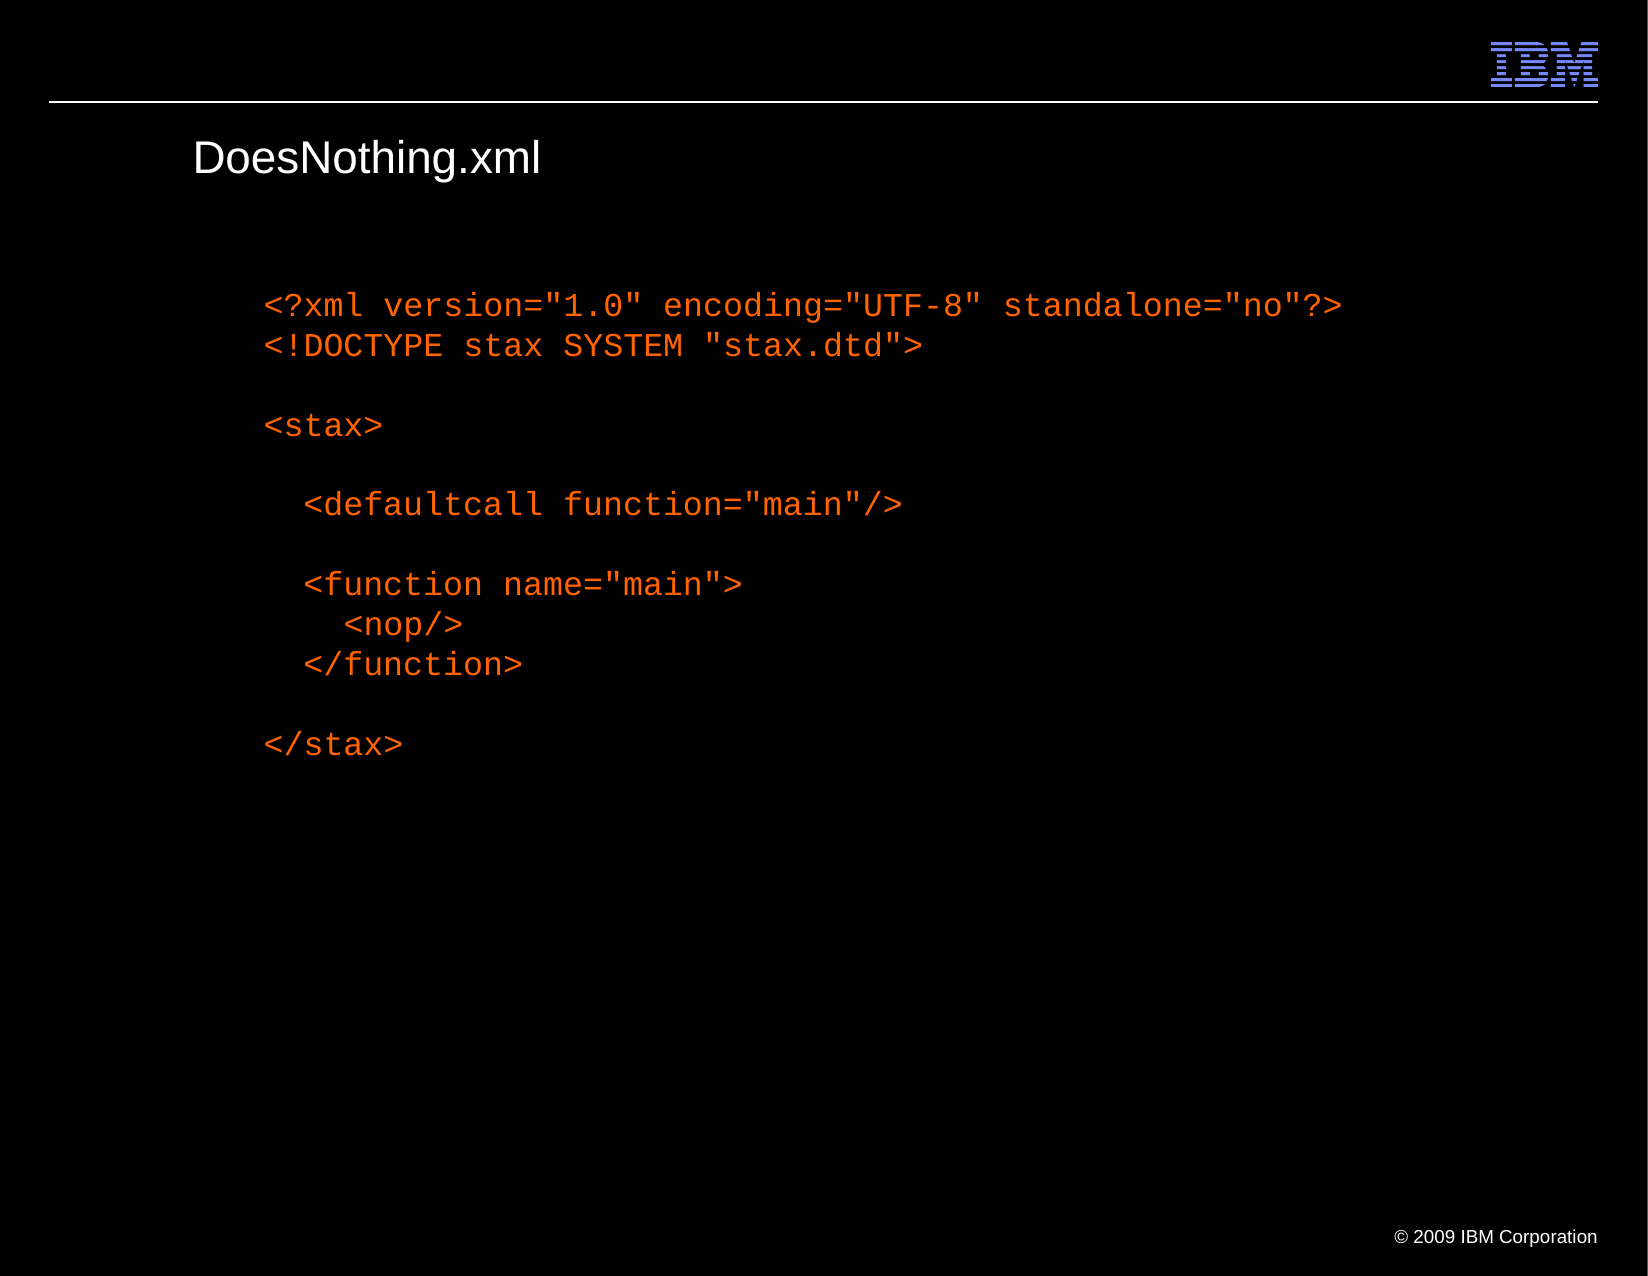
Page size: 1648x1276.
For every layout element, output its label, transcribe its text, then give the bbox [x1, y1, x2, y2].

text_box <?xml version="1.0" encoding="UTF-8" standalone="no"?> <!DOCTYPE stax SYSTEM "stax.dtd"> <stax> <defaultcall function="main"/> <function name="main"> <nop/> </function> </stax> [248, 275, 1612, 770]
title DoesNothing.xml [175, 125, 1648, 219]
picture [1491, 42, 1598, 87]
